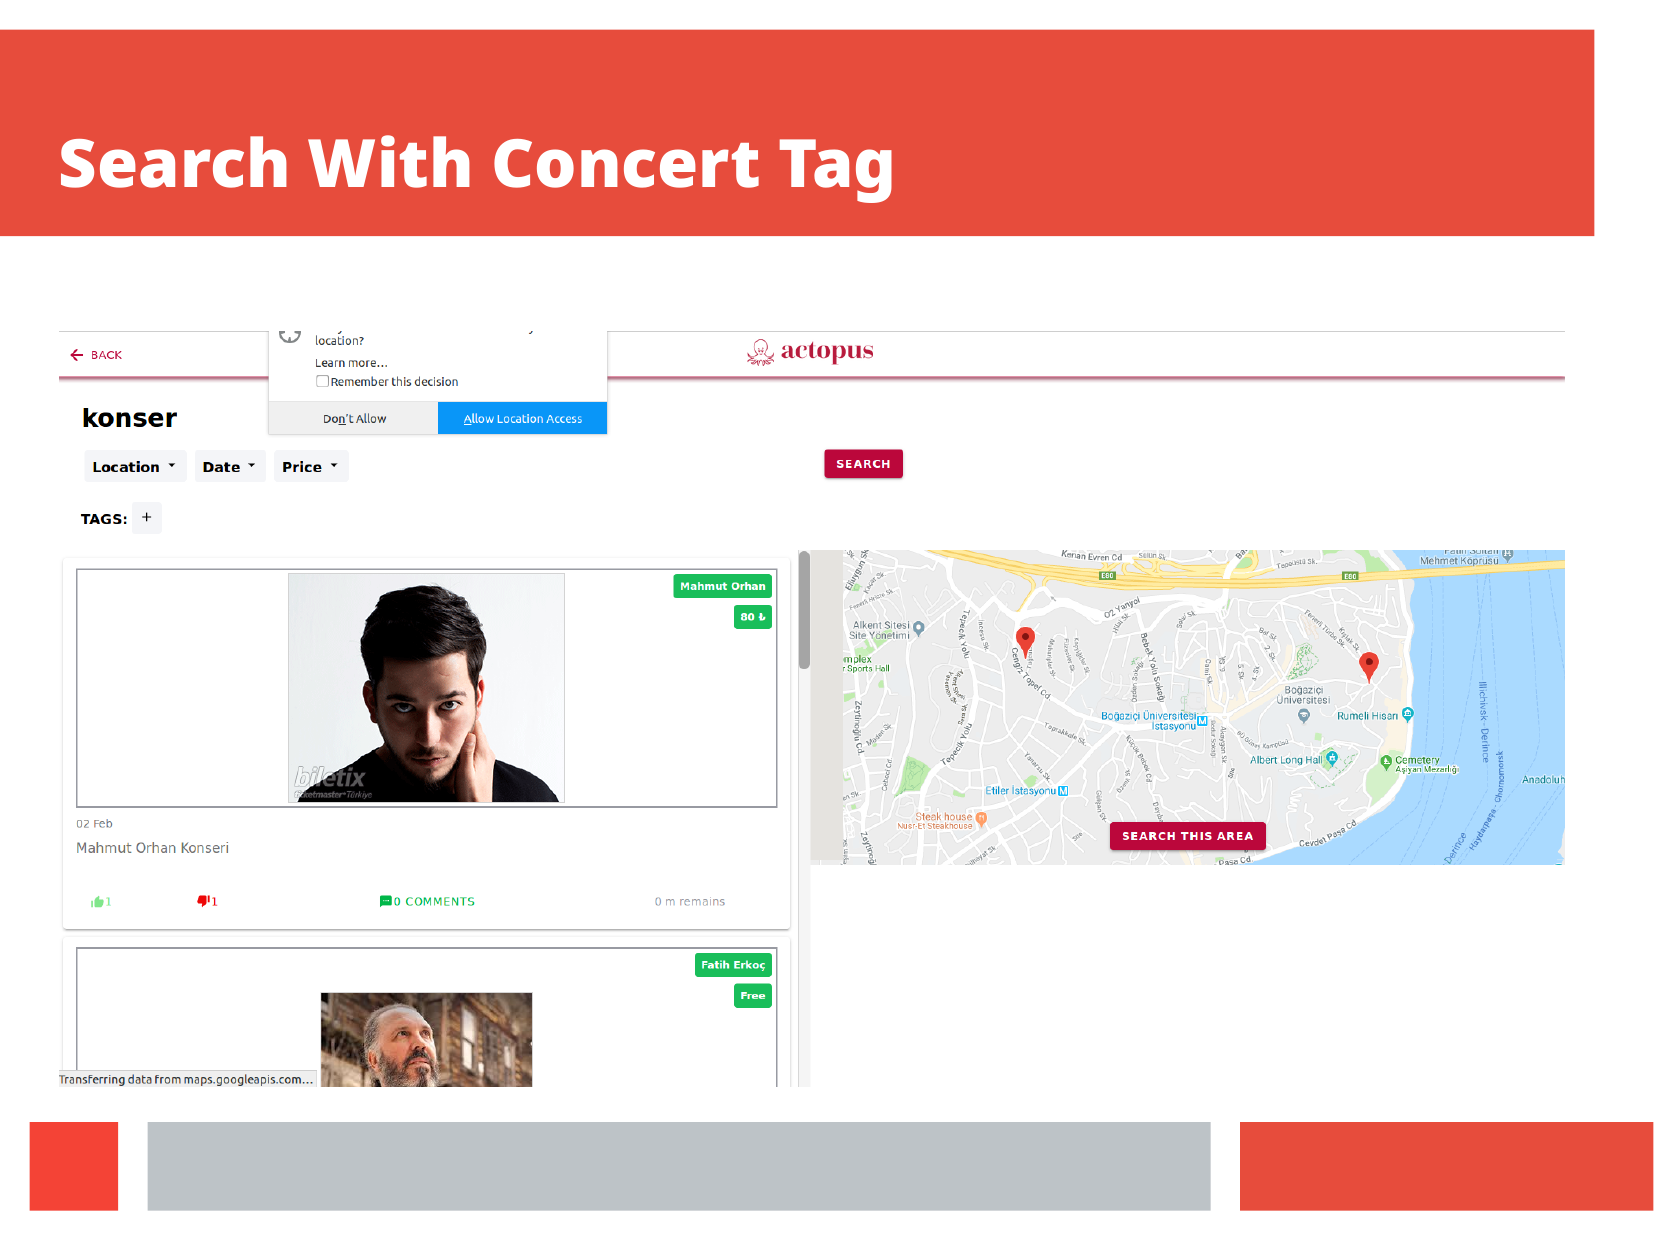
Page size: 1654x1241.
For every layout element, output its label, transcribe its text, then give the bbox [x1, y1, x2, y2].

title Search With Concert Tag [59, 59, 1595, 207]
picture [59, 331, 1565, 1087]
